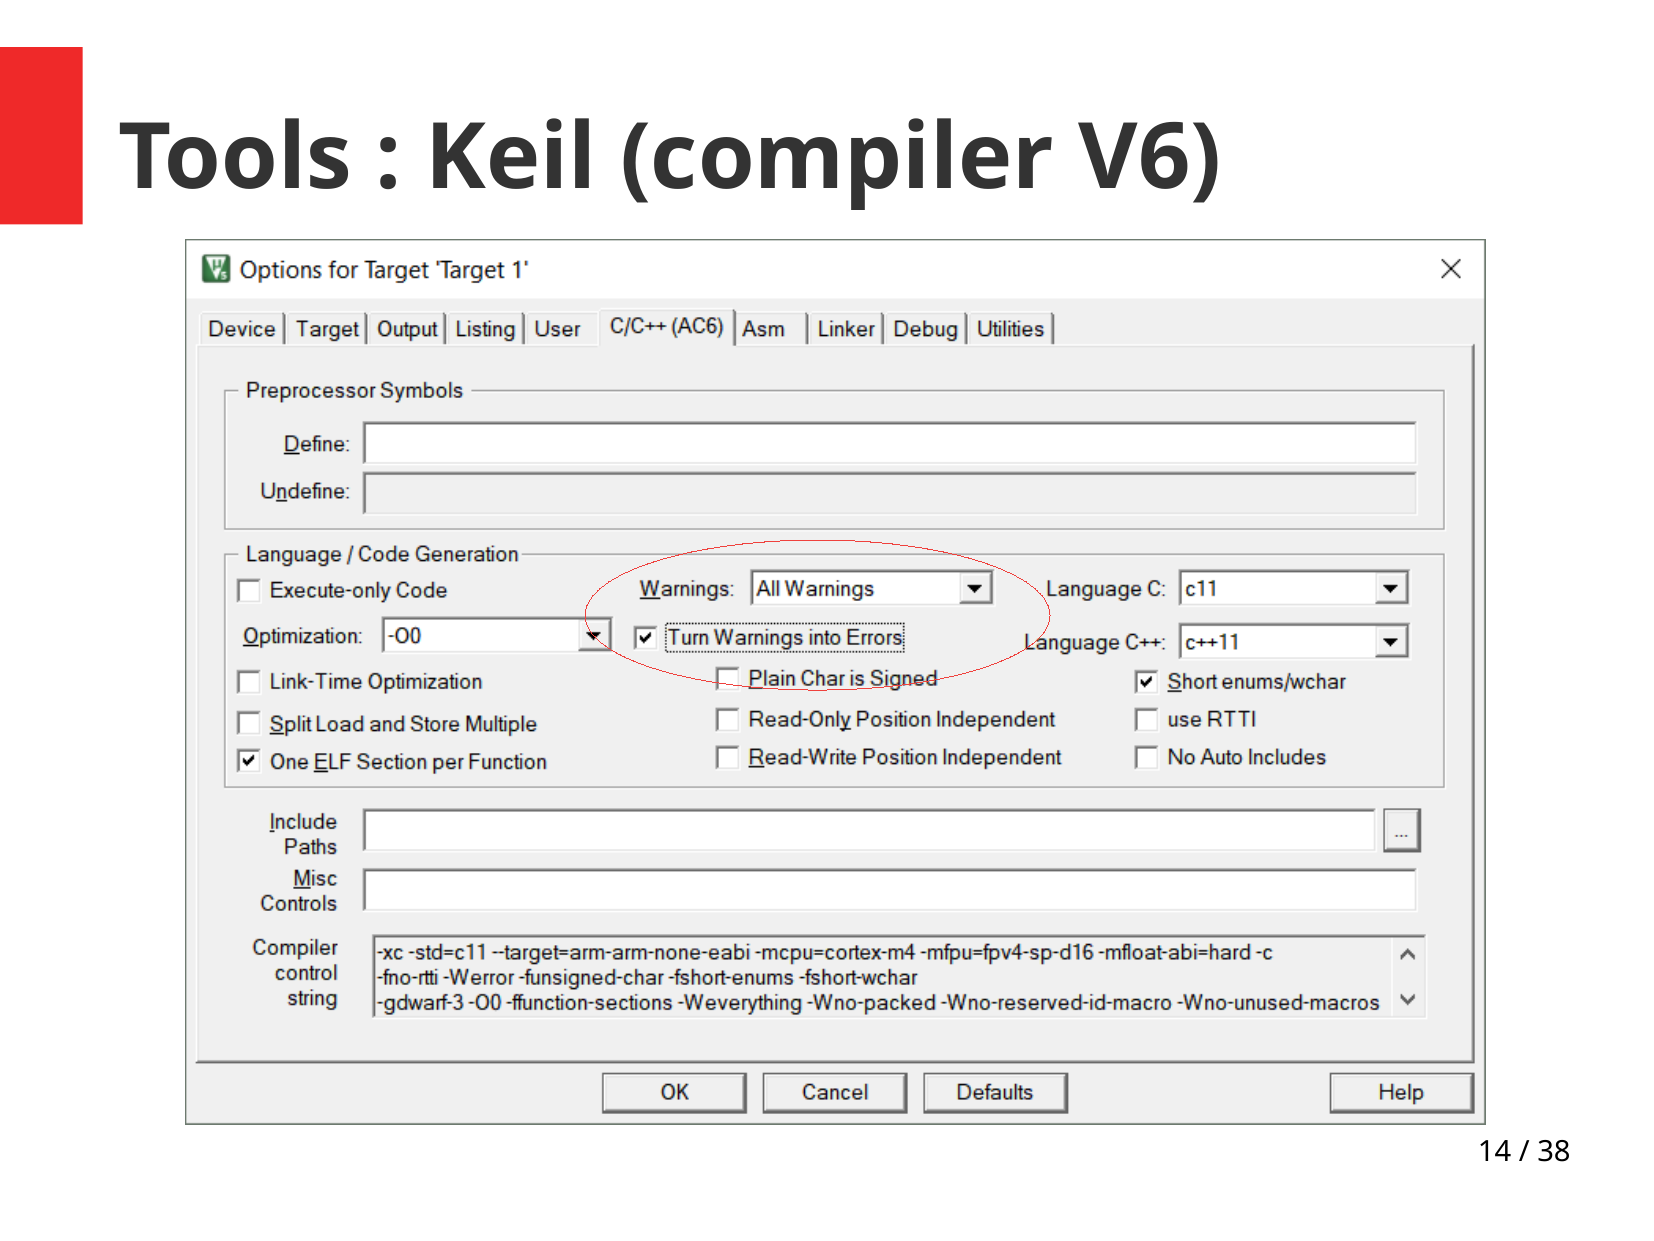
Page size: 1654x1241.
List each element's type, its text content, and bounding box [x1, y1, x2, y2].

text_box [585, 540, 1051, 691]
picture [185, 239, 1486, 1126]
title Tools : Keil (compiler V6) [118, 49, 1571, 257]
